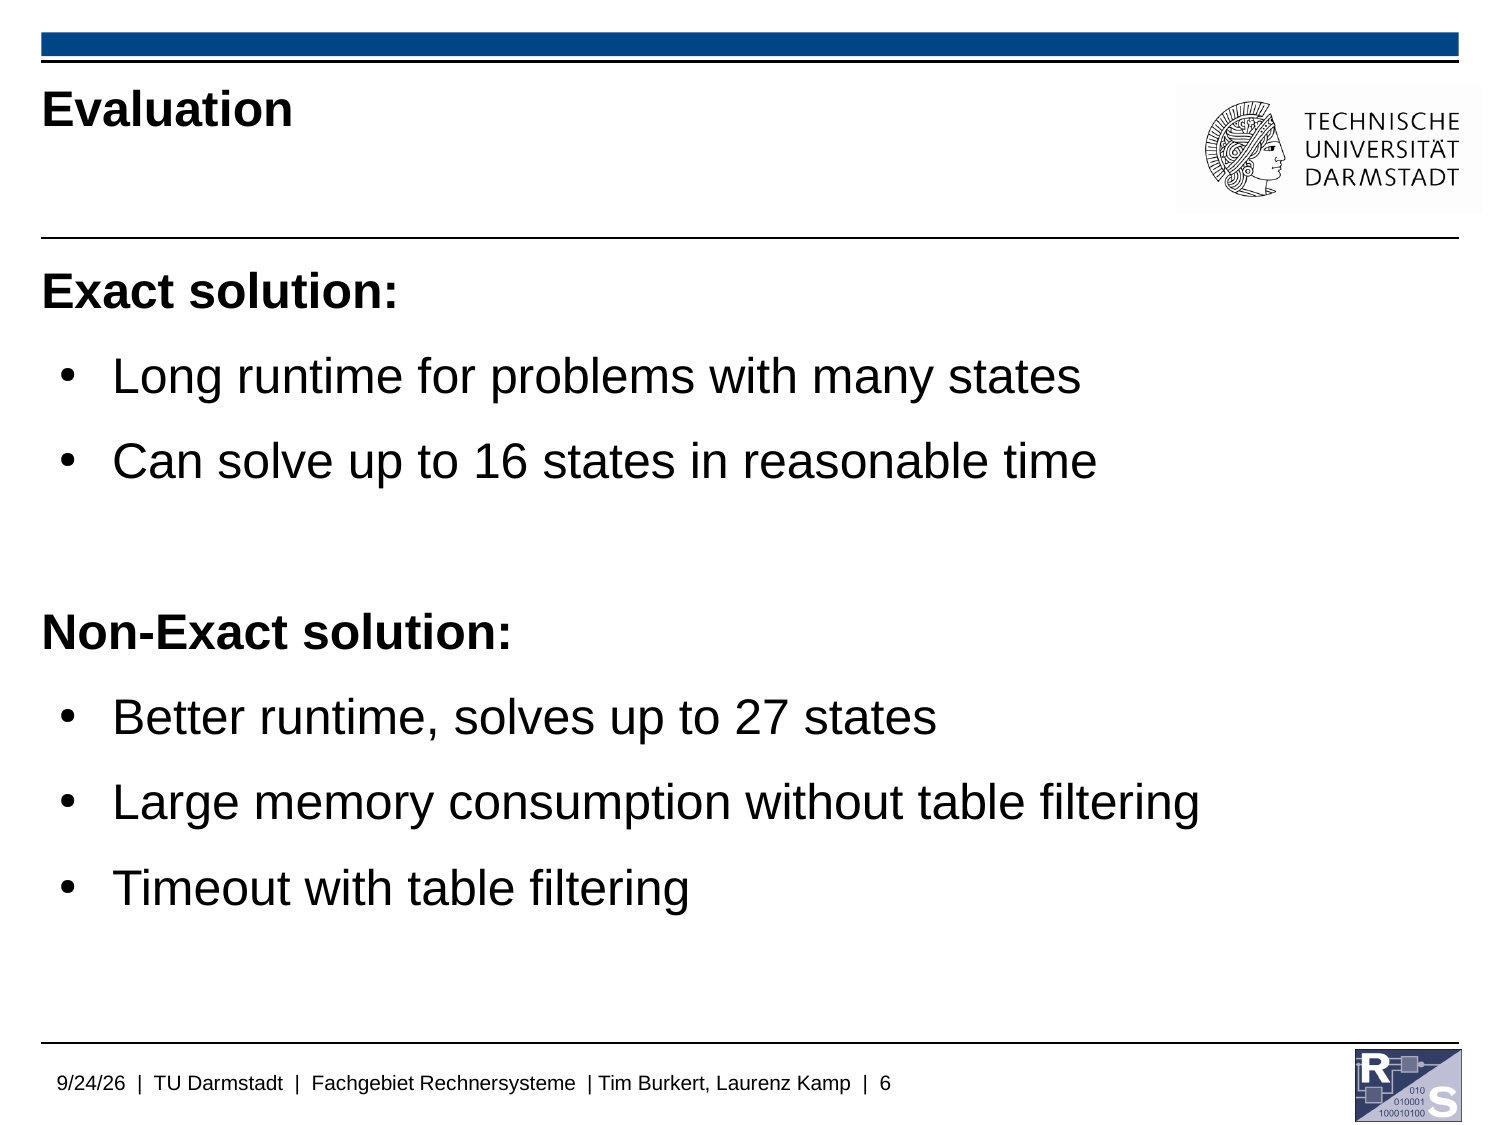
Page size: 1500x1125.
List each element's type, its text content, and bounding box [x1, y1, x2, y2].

picture [1355, 1049, 1462, 1122]
title Evaluation [41, 61, 1131, 212]
list Exact solution: Long runtime for problems with many states Can solve up to 16 states in reasonable time Non-Exact solution: Better runtime, solves up to 27 states Large memory consumption without table filtering Timeout with table filtering [41, 263, 1455, 1032]
